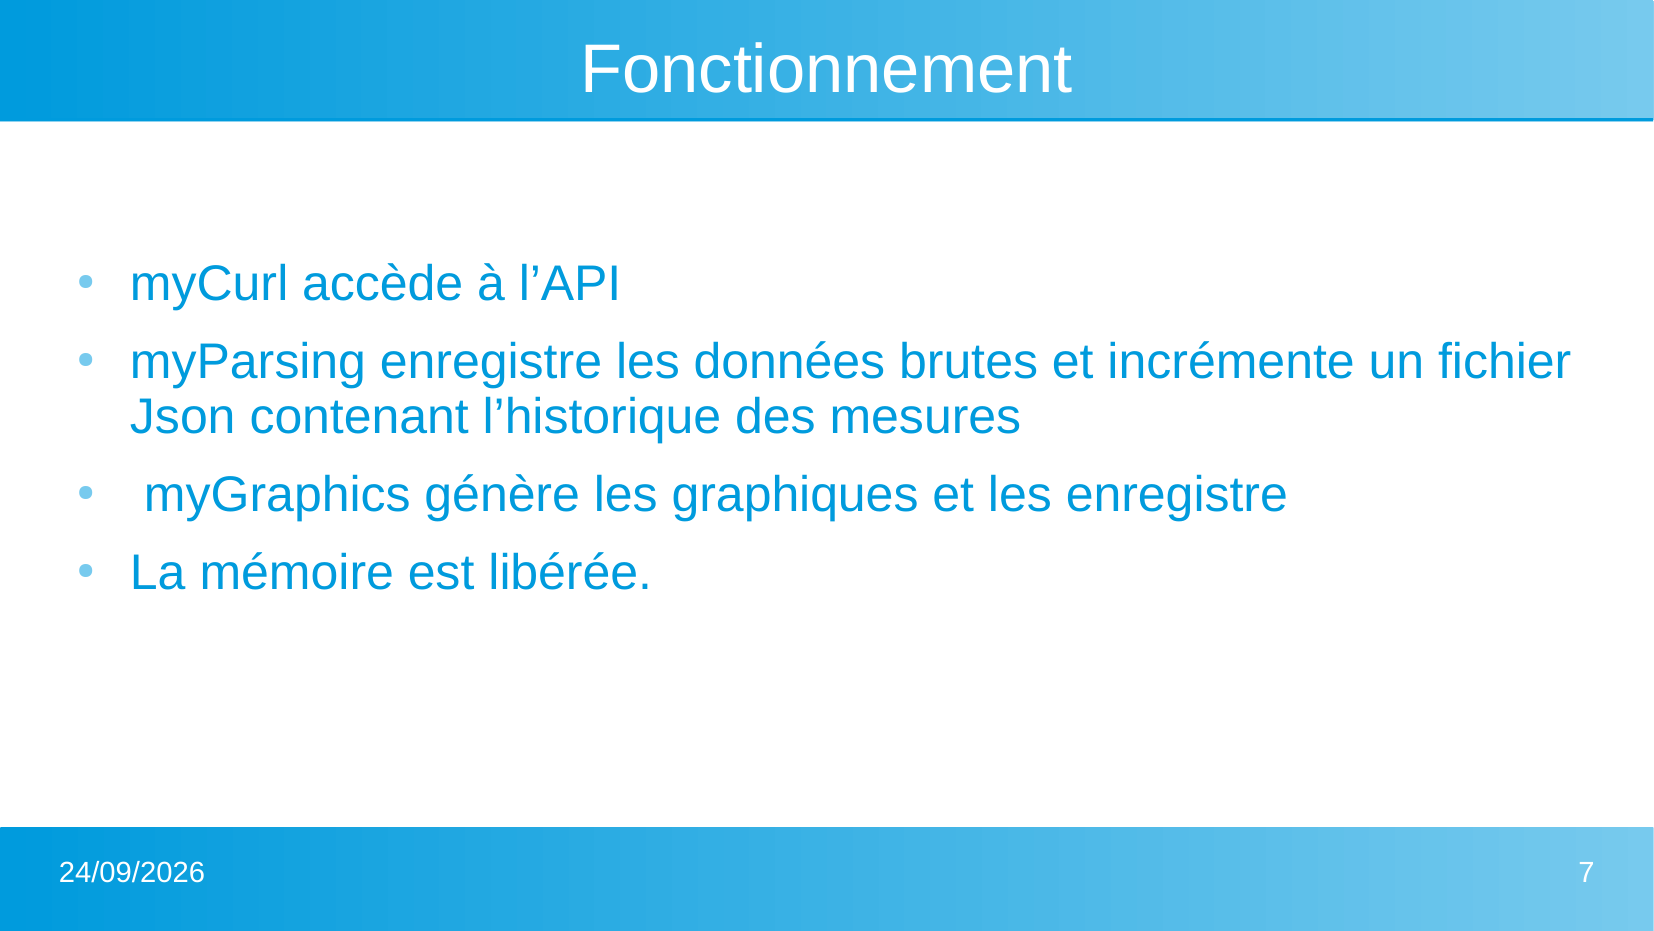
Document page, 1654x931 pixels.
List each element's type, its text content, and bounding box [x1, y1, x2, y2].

title Fonctionnement [59, 29, 1595, 108]
list myCurl accède à l’API myParsing enregistre les données brutes et incrémente un fichier Json contenant l’historique des mesures myGraphics génère les graphiques et les enregistre La mémoire est libérée. [59, 177, 1595, 768]
